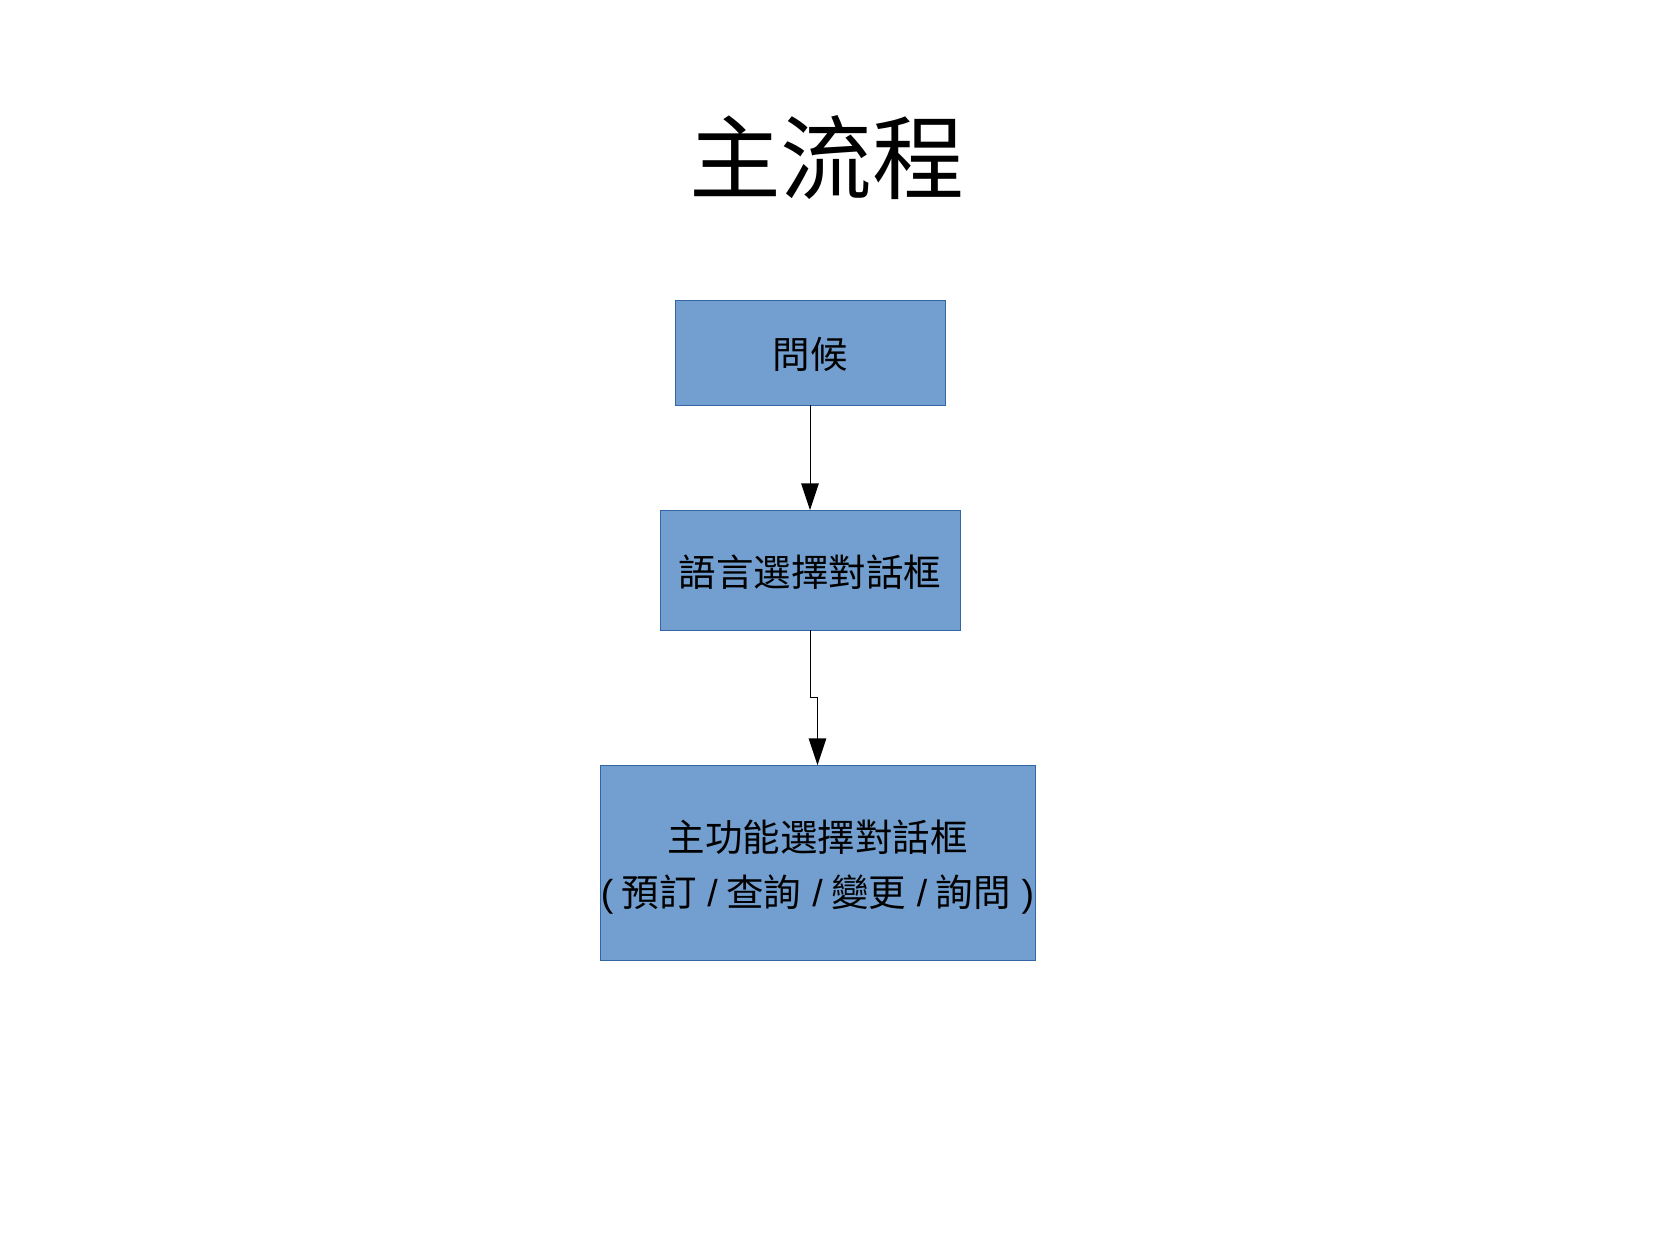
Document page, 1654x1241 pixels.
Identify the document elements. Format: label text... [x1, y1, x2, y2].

text_box 主功能選擇對話框 (預訂/查詢/變更/詢問) [600, 765, 1036, 961]
text_box 問候 [675, 300, 946, 406]
title 主流程 [82, 49, 1571, 257]
text_box 語言選擇對話框 [660, 510, 961, 631]
